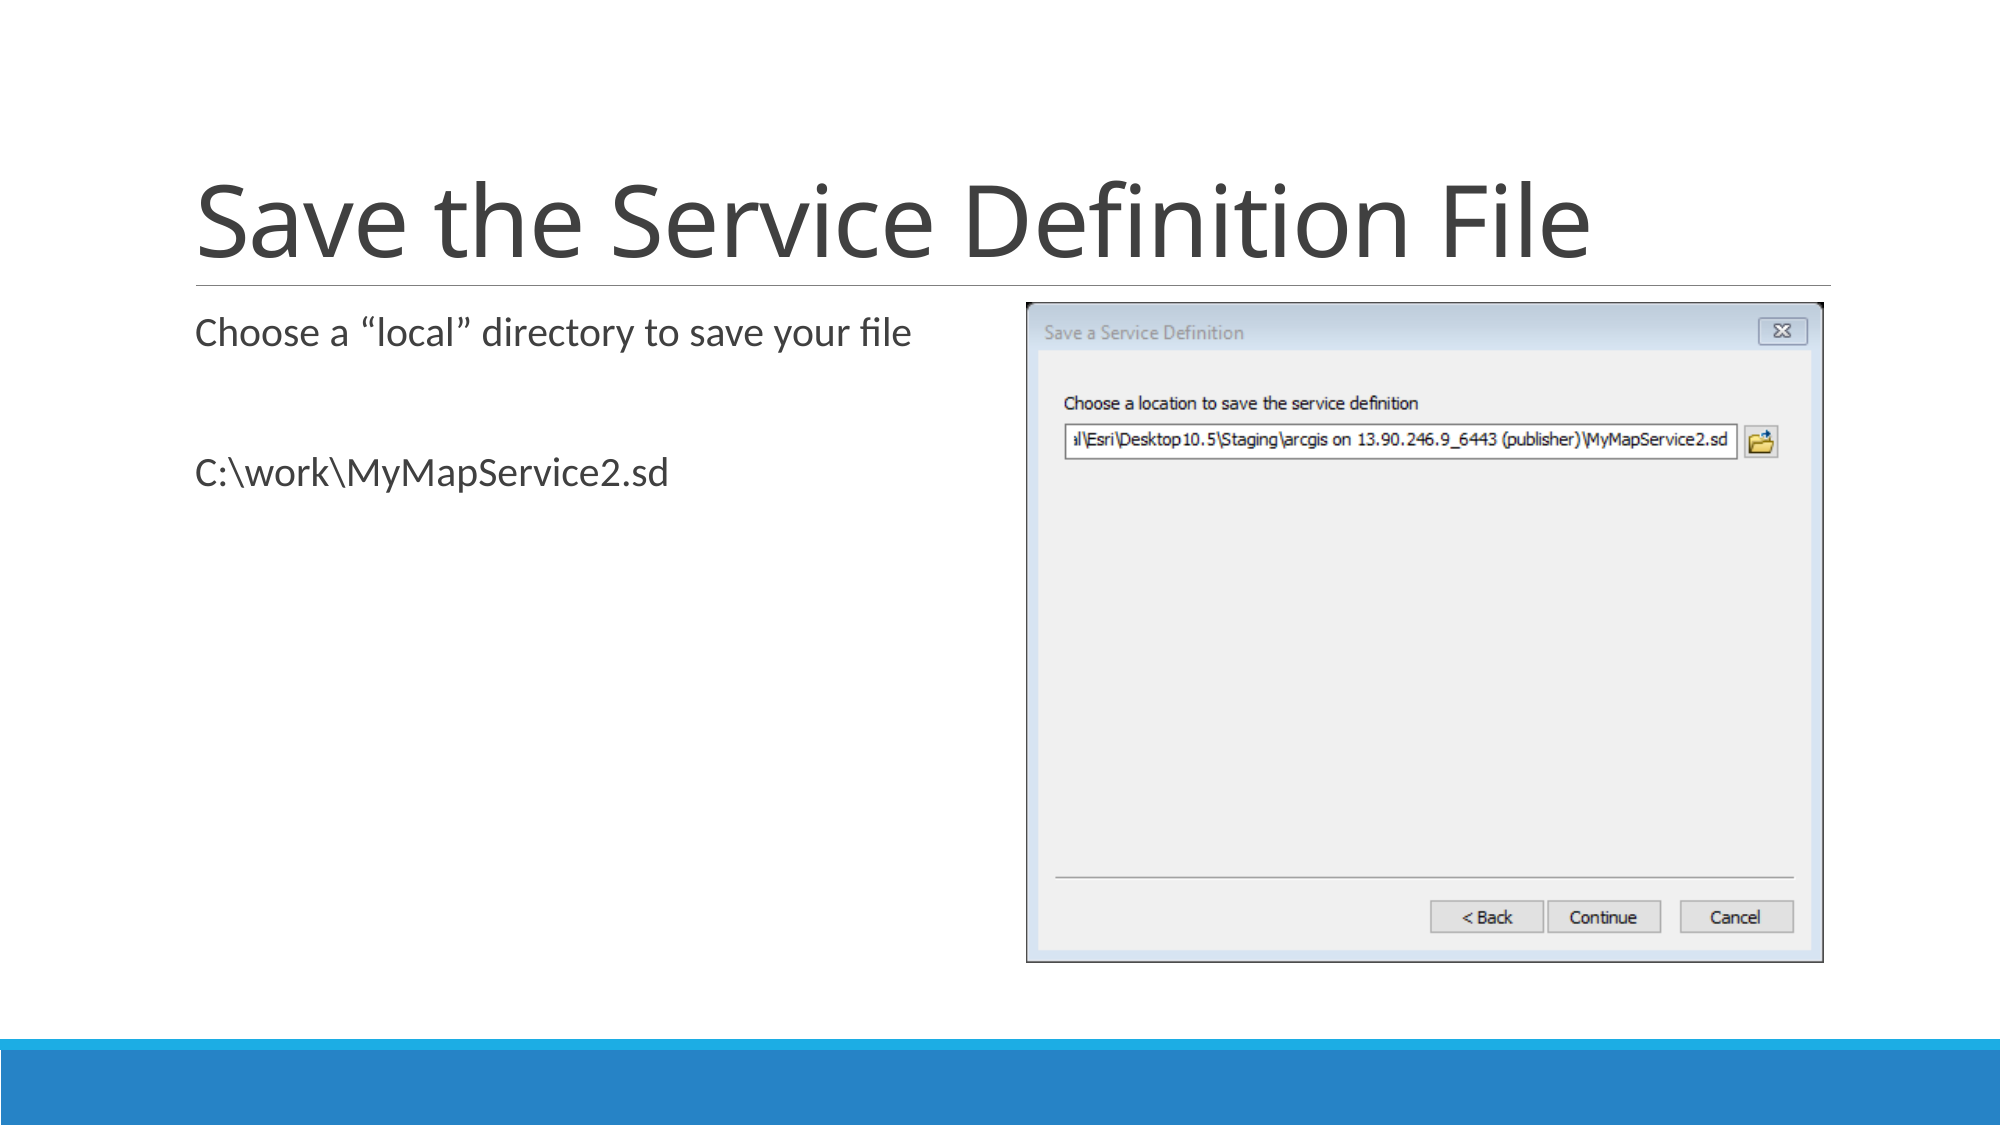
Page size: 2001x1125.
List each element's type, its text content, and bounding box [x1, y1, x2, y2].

picture [1026, 302, 1824, 963]
list Choose a “local” directory to save your file C:\work\MyMapService2.sd [180, 302, 991, 963]
title Save the Service Definition File [180, 47, 1831, 286]
